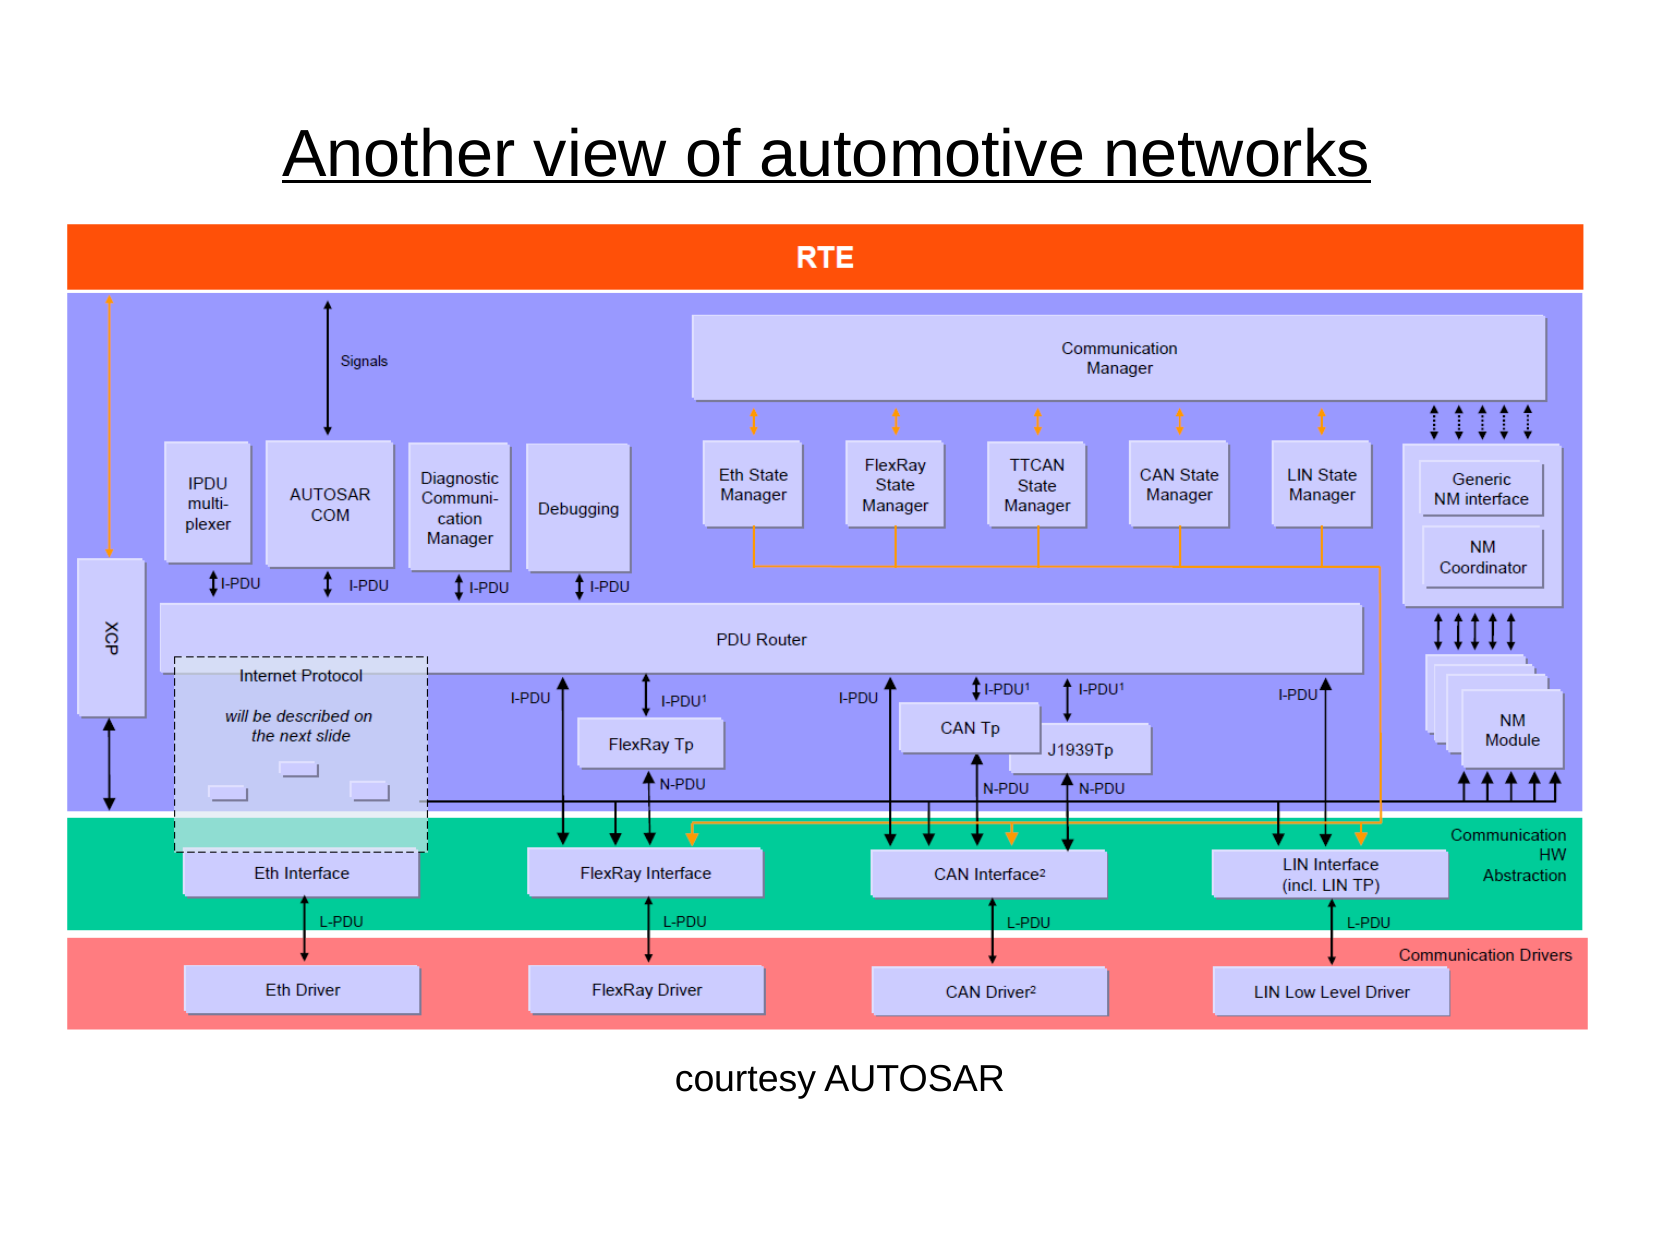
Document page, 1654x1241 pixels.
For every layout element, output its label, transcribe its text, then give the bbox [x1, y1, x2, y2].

title Another view of automotive networks [82, 49, 1571, 257]
text_box courtesy AUTOSAR [660, 1050, 1020, 1107]
picture [52, 209, 1602, 1036]
